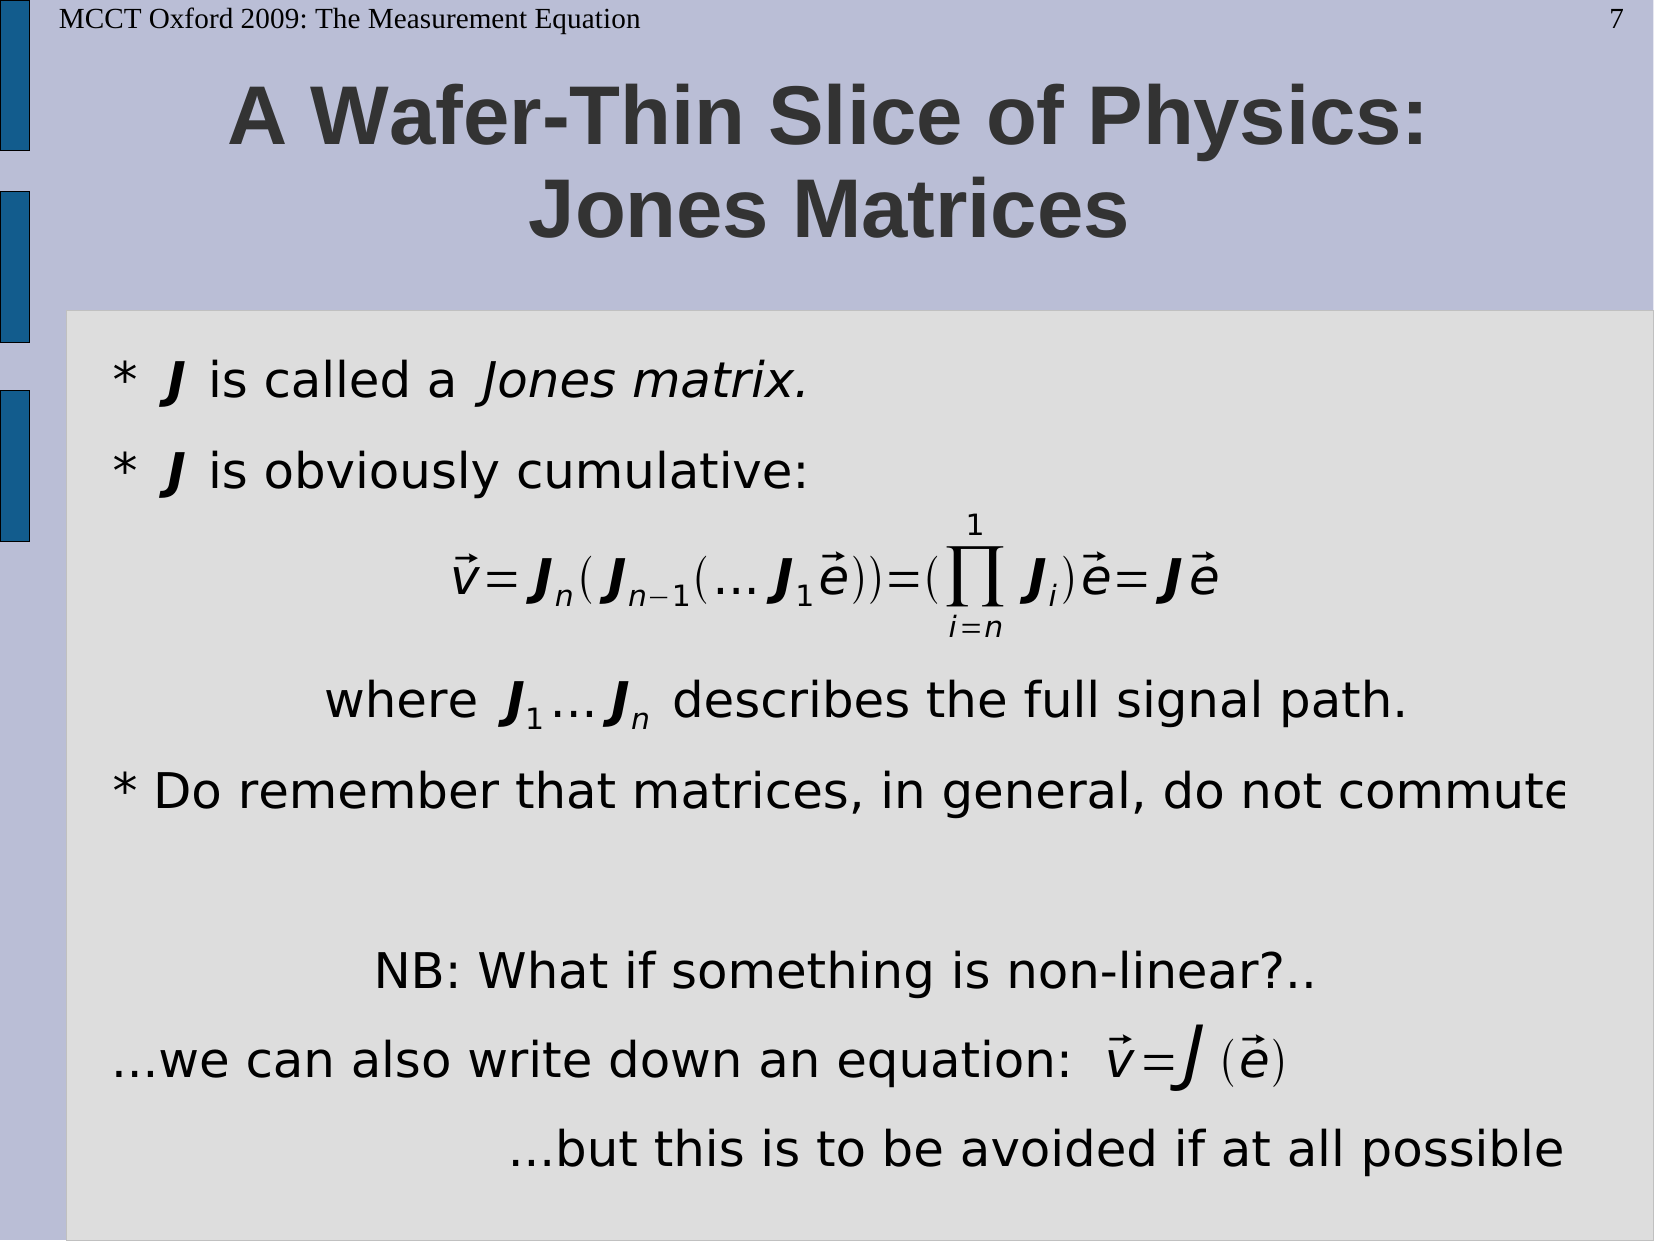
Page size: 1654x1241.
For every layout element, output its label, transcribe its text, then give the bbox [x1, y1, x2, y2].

title A Wafer-Thin Slice of Physics: Jones Matrices [123, 59, 1536, 267]
chart [104, 329, 1565, 1185]
